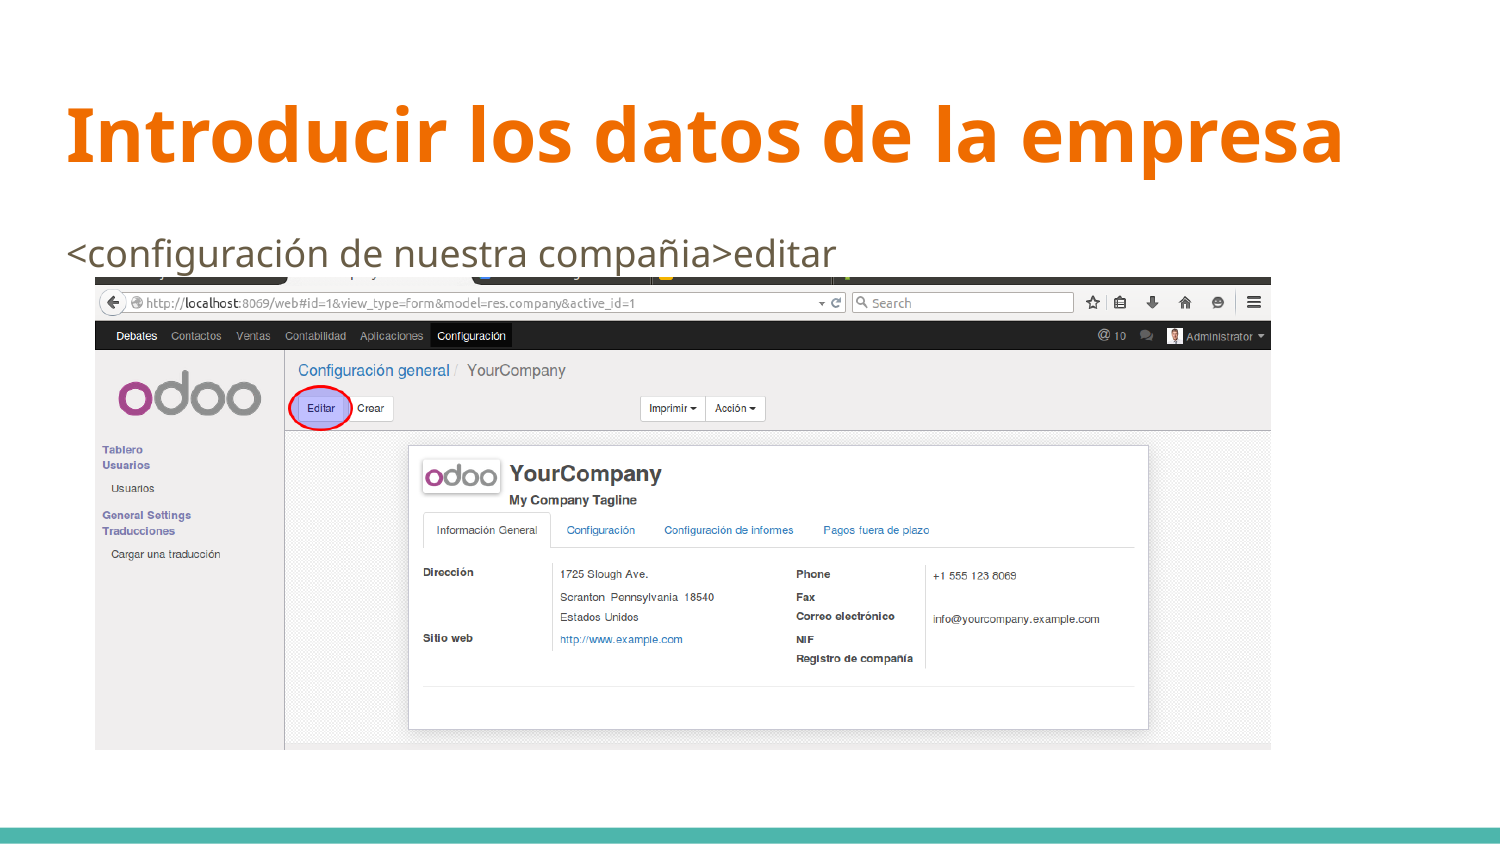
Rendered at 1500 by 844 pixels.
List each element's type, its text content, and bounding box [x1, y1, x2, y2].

title Introducir los datos de la empresa [51, 72, 1449, 189]
list <configuración de nuestra compañia>editar [51, 207, 1449, 750]
picture [95, 277, 1271, 750]
